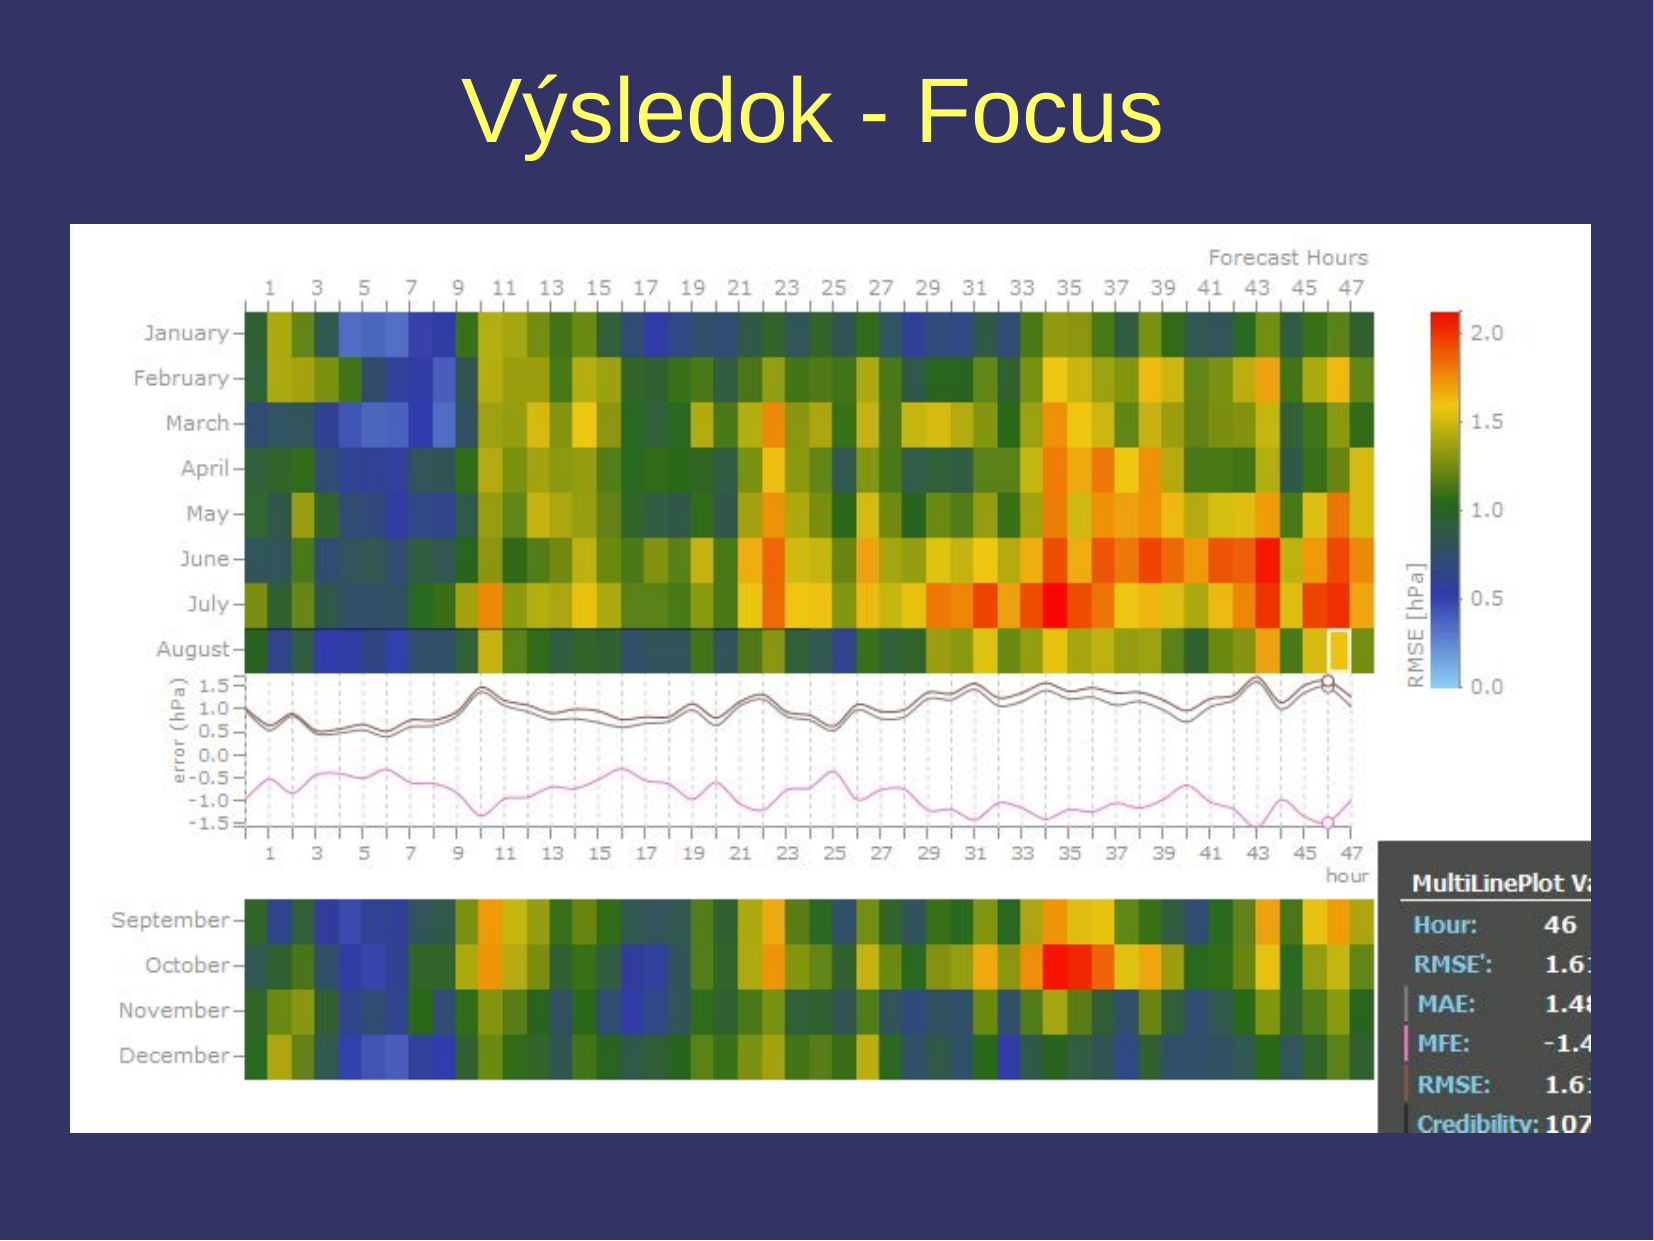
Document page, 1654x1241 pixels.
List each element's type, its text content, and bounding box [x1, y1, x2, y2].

picture [70, 224, 1591, 1133]
title Výsledok - Focus [82, 35, 1571, 186]
